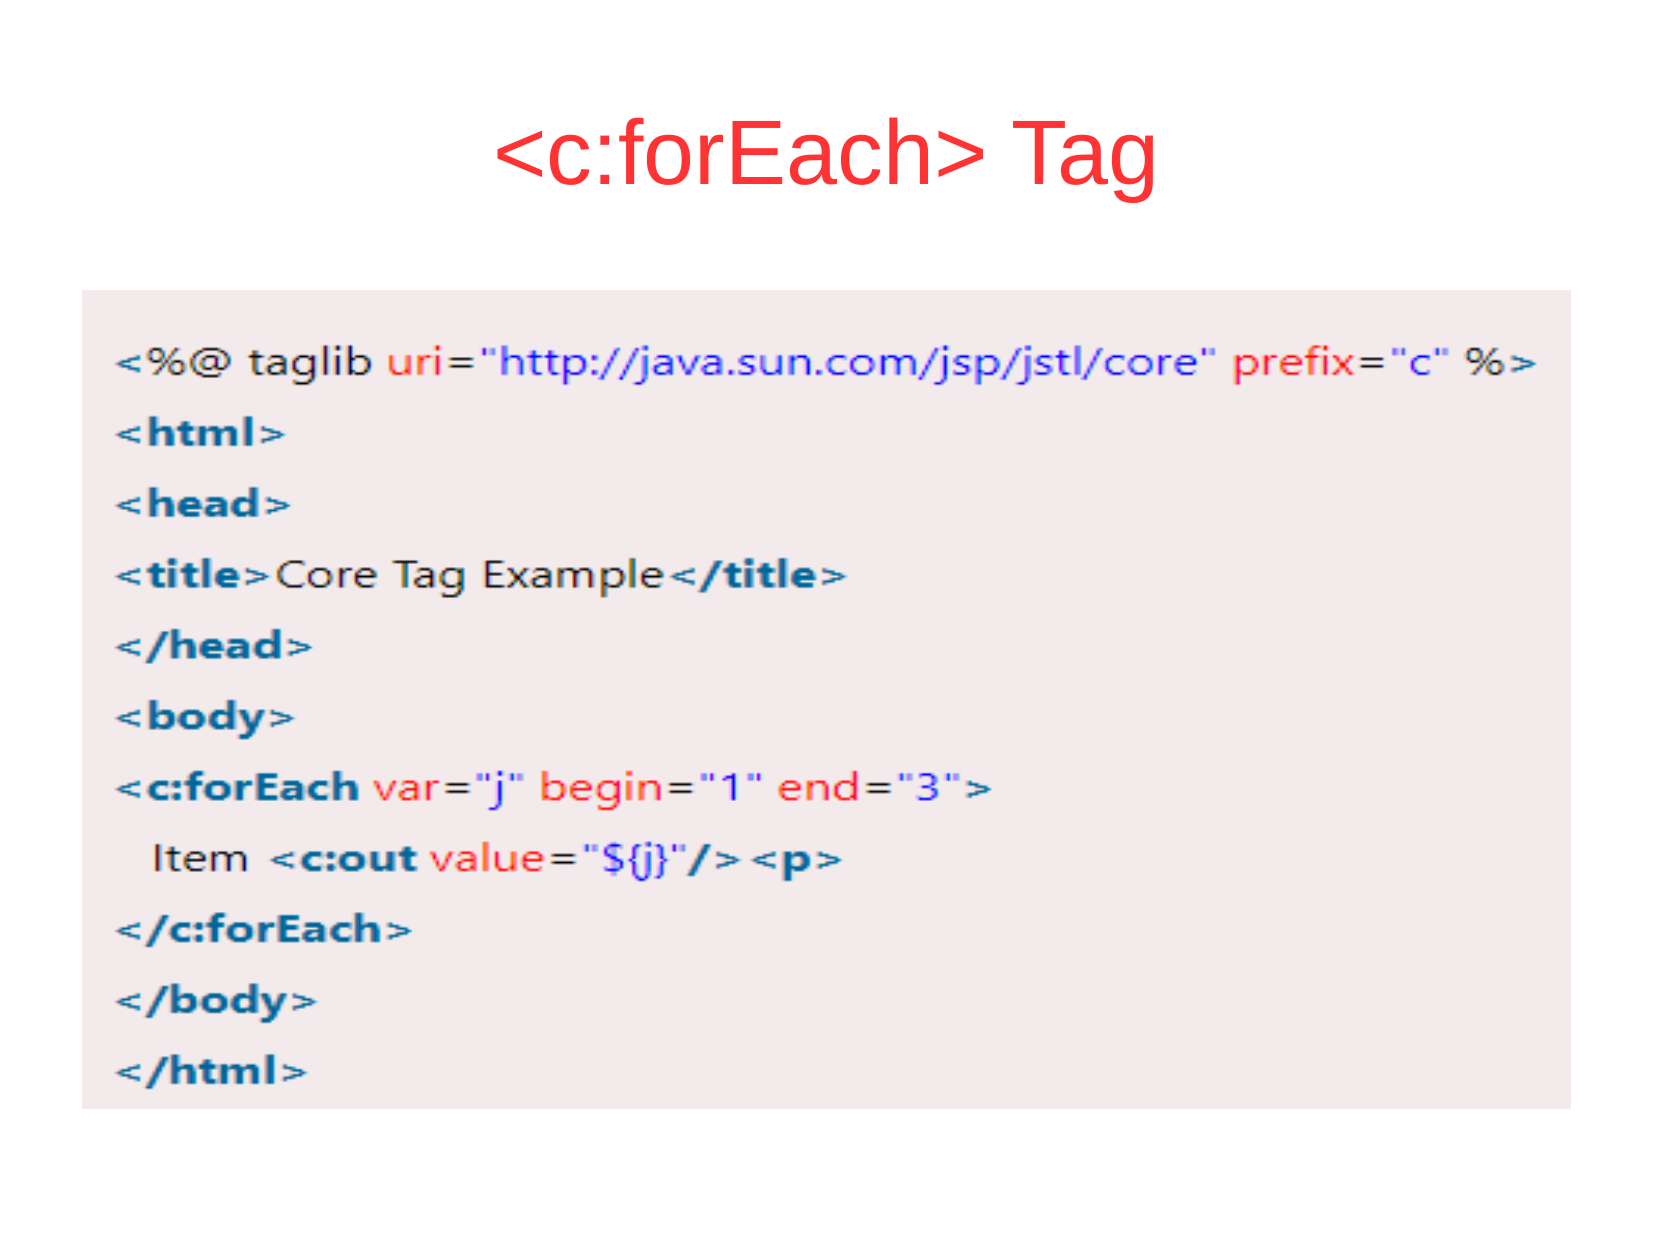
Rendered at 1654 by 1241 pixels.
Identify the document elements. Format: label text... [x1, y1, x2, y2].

picture [82, 290, 1571, 1109]
title <c:forEach> Tag [82, 49, 1571, 257]
